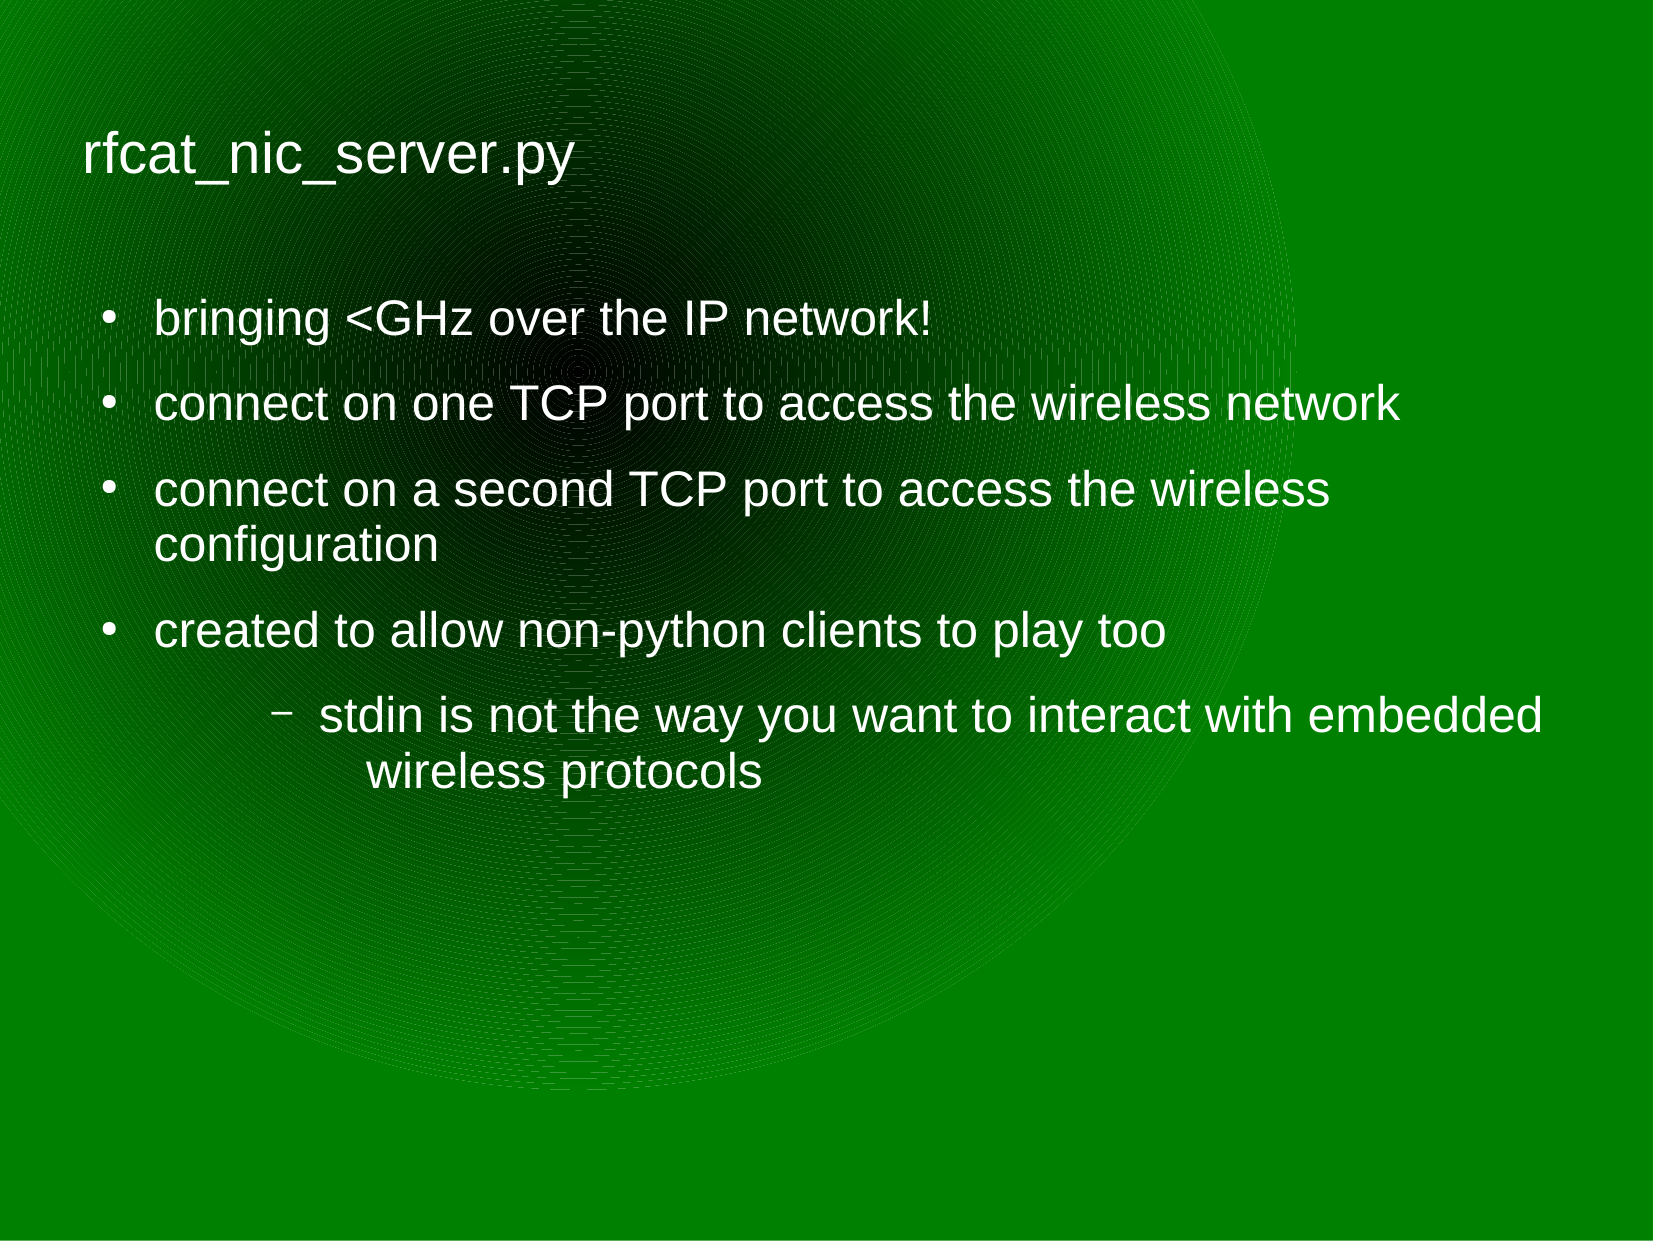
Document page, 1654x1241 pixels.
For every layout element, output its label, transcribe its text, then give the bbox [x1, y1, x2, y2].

title rfcat_nic_server.py [82, 49, 1571, 257]
list bringing <GHz over the IP network! connect on one TCP port to access the wireless network connect on a second TCP port to access the wireless configuration created to allow non-python clients to play too stdin is not the way you want to interact with embedded wireless protocols [82, 290, 1571, 1109]
